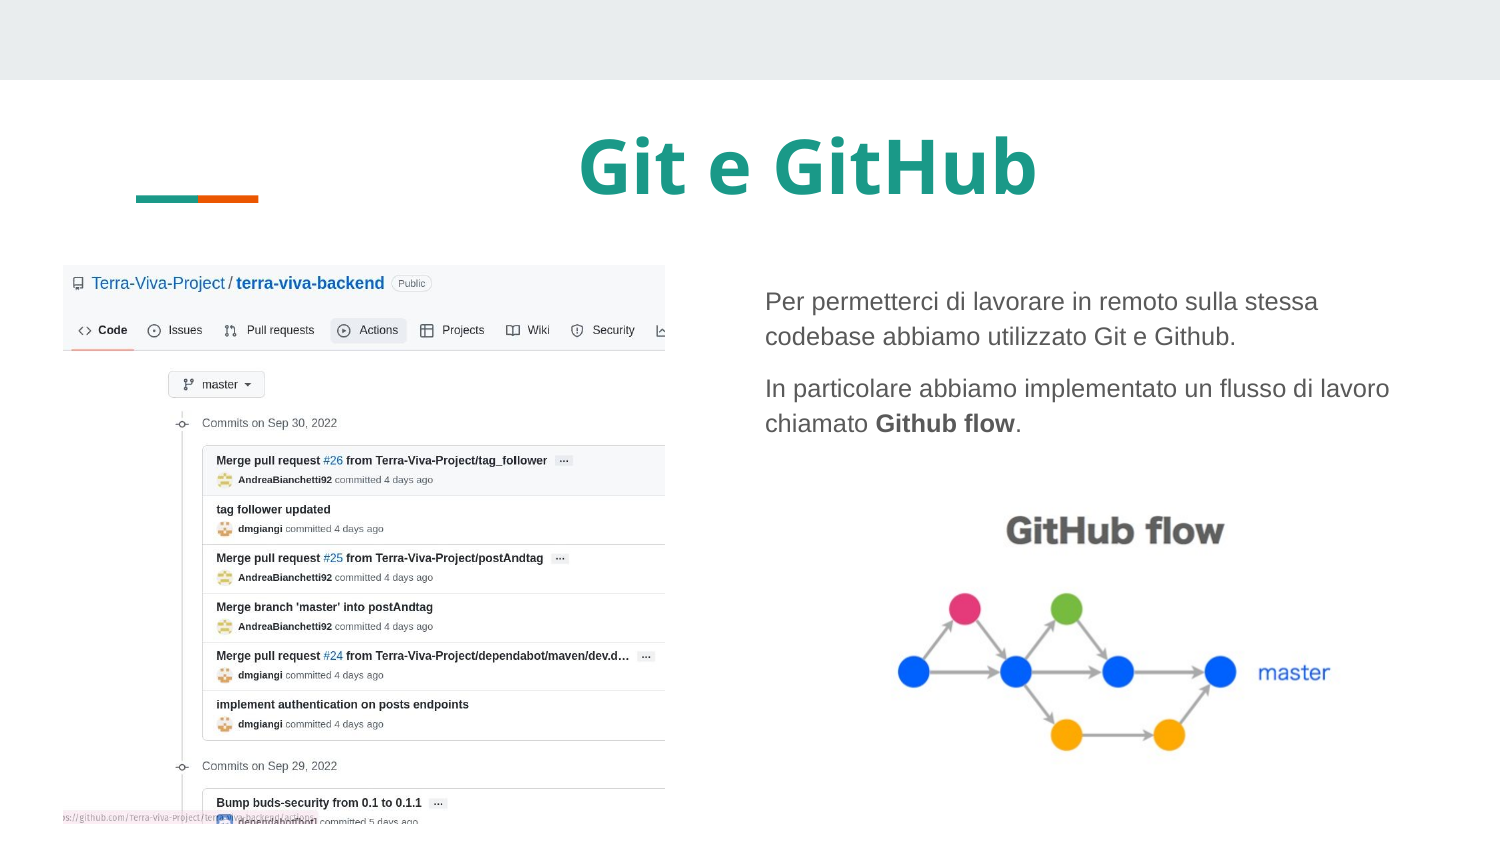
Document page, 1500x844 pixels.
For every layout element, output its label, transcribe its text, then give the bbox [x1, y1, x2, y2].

list Per permetterci di lavorare in remoto sulla stessa codebase abbiamo utilizzato Git e Github. In particolare abbiamo implementato un flusso di lavoro chiamato Github flow. [750, 265, 1445, 456]
picture [63, 265, 665, 824]
title Git e GitHub [562, 103, 1089, 208]
picture [859, 459, 1372, 844]
